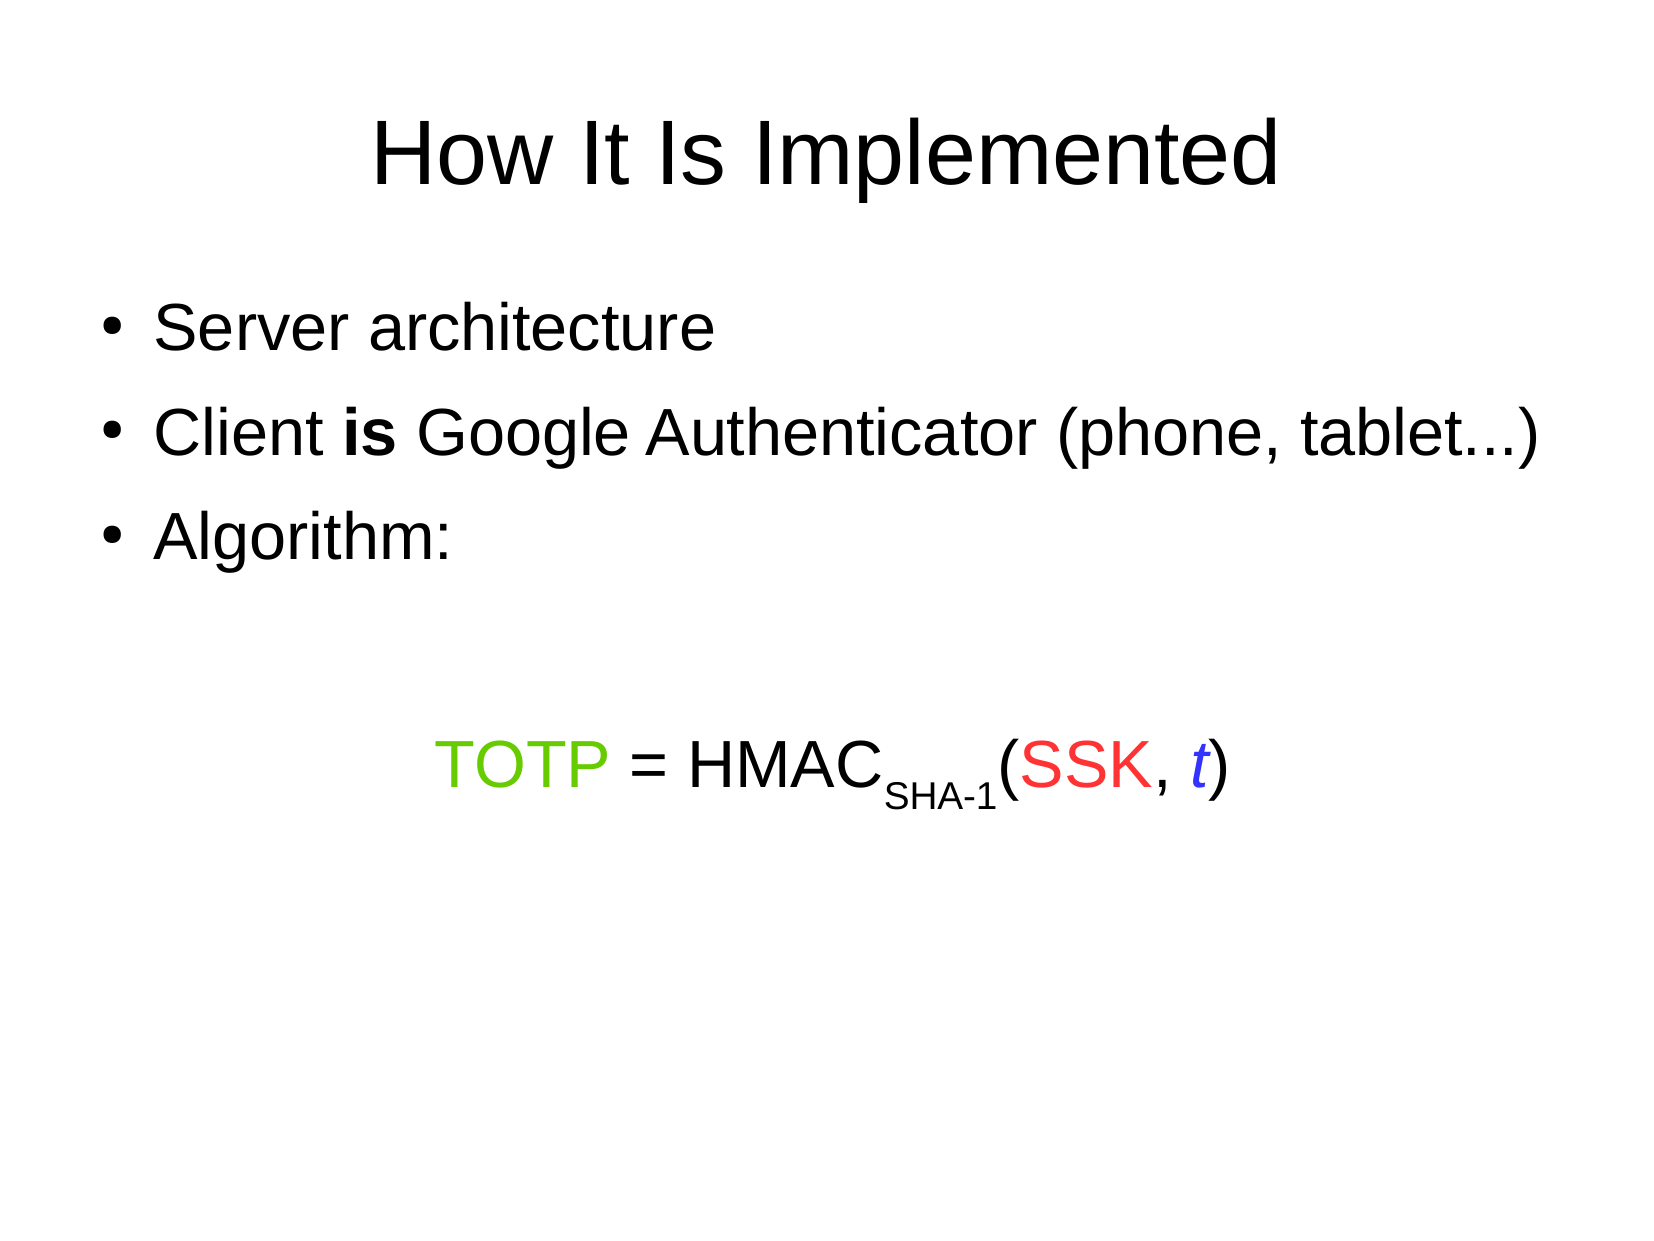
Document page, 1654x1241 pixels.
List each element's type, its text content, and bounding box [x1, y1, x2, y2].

list Server architecture Client is Google Authenticator (phone, tablet...) Algorithm: [82, 290, 1571, 1010]
title How It Is Implemented [82, 49, 1571, 257]
text_box TOTP = HMACSHA-1(SSK, t) [420, 719, 1501, 826]
